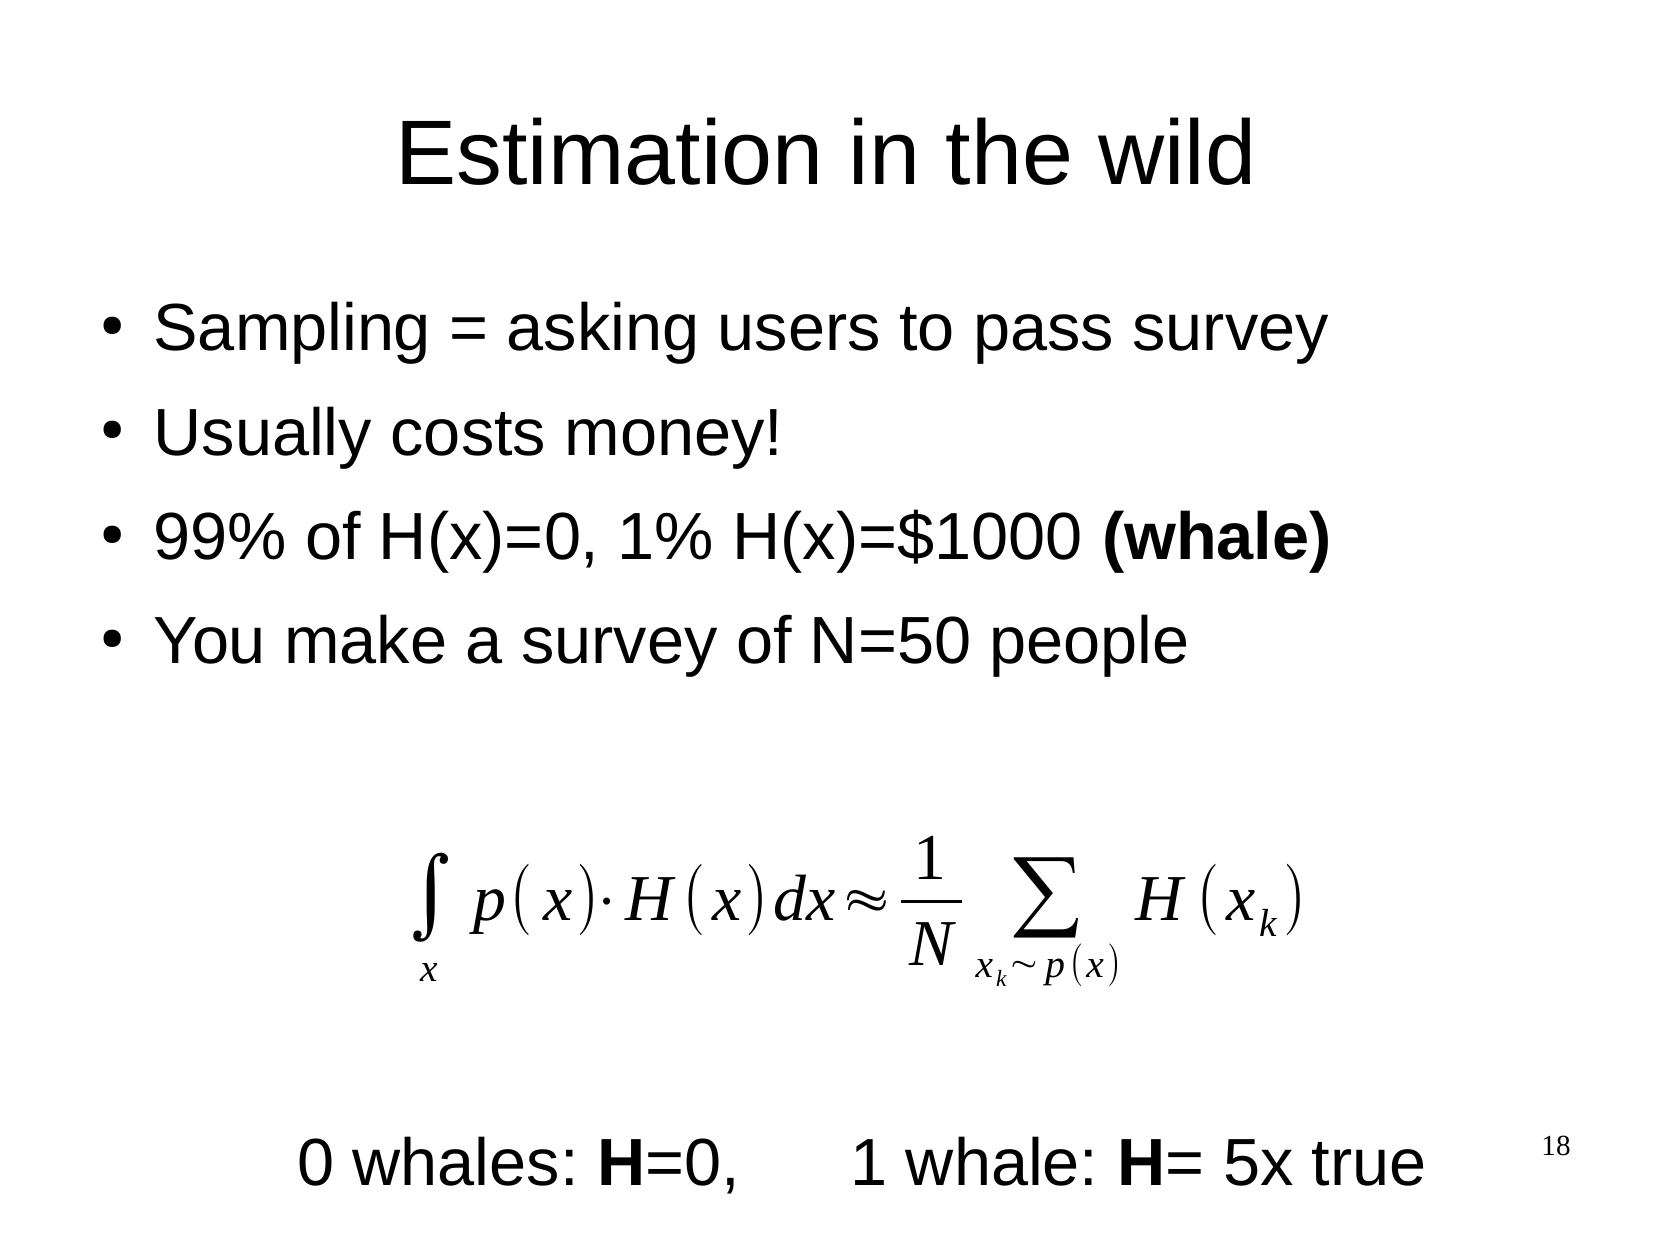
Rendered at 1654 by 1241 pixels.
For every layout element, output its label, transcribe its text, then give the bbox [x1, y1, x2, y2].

chart [387, 822, 1321, 993]
list Sampling = asking users to pass survey Usually costs money! 99% of H(x)=0, 1% H(x)=$1000 (whale) You make a survey of N=50 people 0 whales: H=0, 1 whale: H= 5x true [82, 290, 1571, 1241]
title Estimation in the wild [82, 49, 1571, 257]
